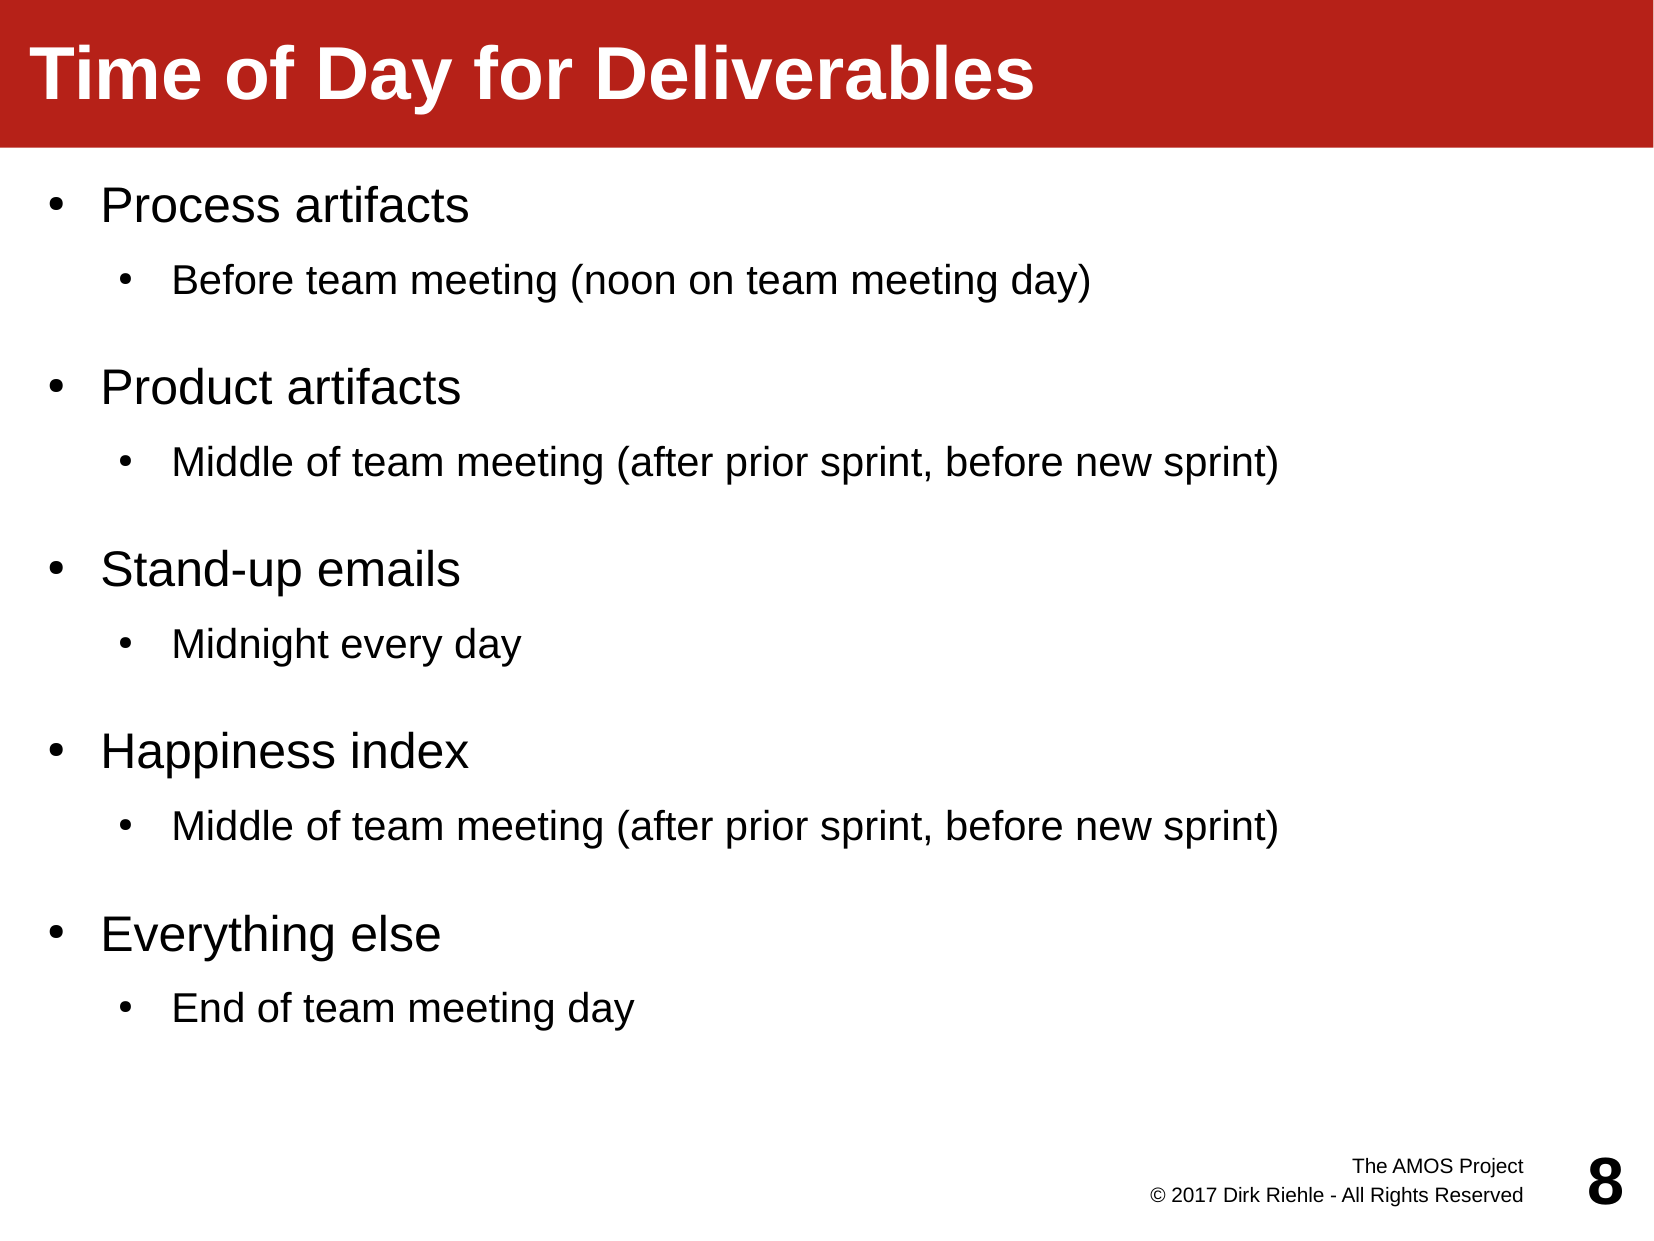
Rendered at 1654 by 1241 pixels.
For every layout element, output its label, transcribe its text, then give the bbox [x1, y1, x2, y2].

list Process artifacts Before team meeting (noon on team meeting day) Product artifacts Middle of team meeting (after prior sprint, before new sprint) Stand-up emails Midnight every day Happiness index Middle of team meeting (after prior sprint, before new sprint) Everything else End of team meeting day [29, 177, 1625, 1211]
title Time of Day for Deliverables [0, 0, 1654, 148]
